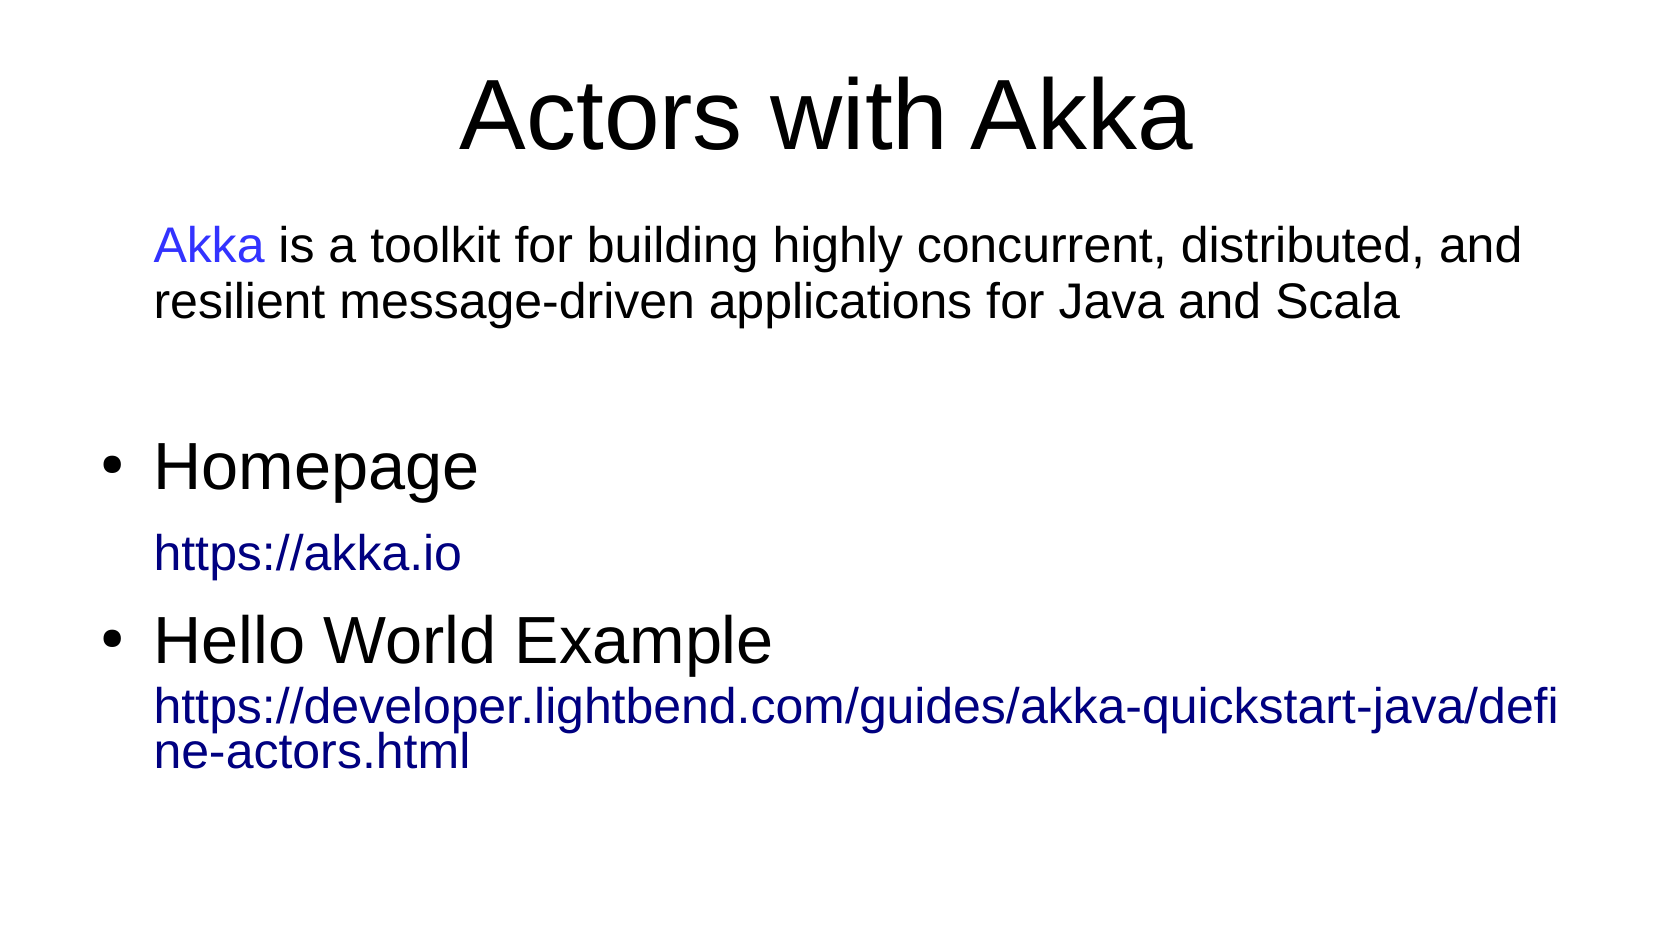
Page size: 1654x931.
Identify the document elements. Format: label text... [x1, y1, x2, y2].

list Akka is a toolkit for building highly concurrent, distributed, and resilient message-driven applications for Java and Scala Homepage https://akka.io Hello World Example https://developer.lightbend.com/guides/akka-quickstart-java/define-actors.html [82, 217, 1571, 757]
title Actors with Akka [82, 36, 1571, 193]
